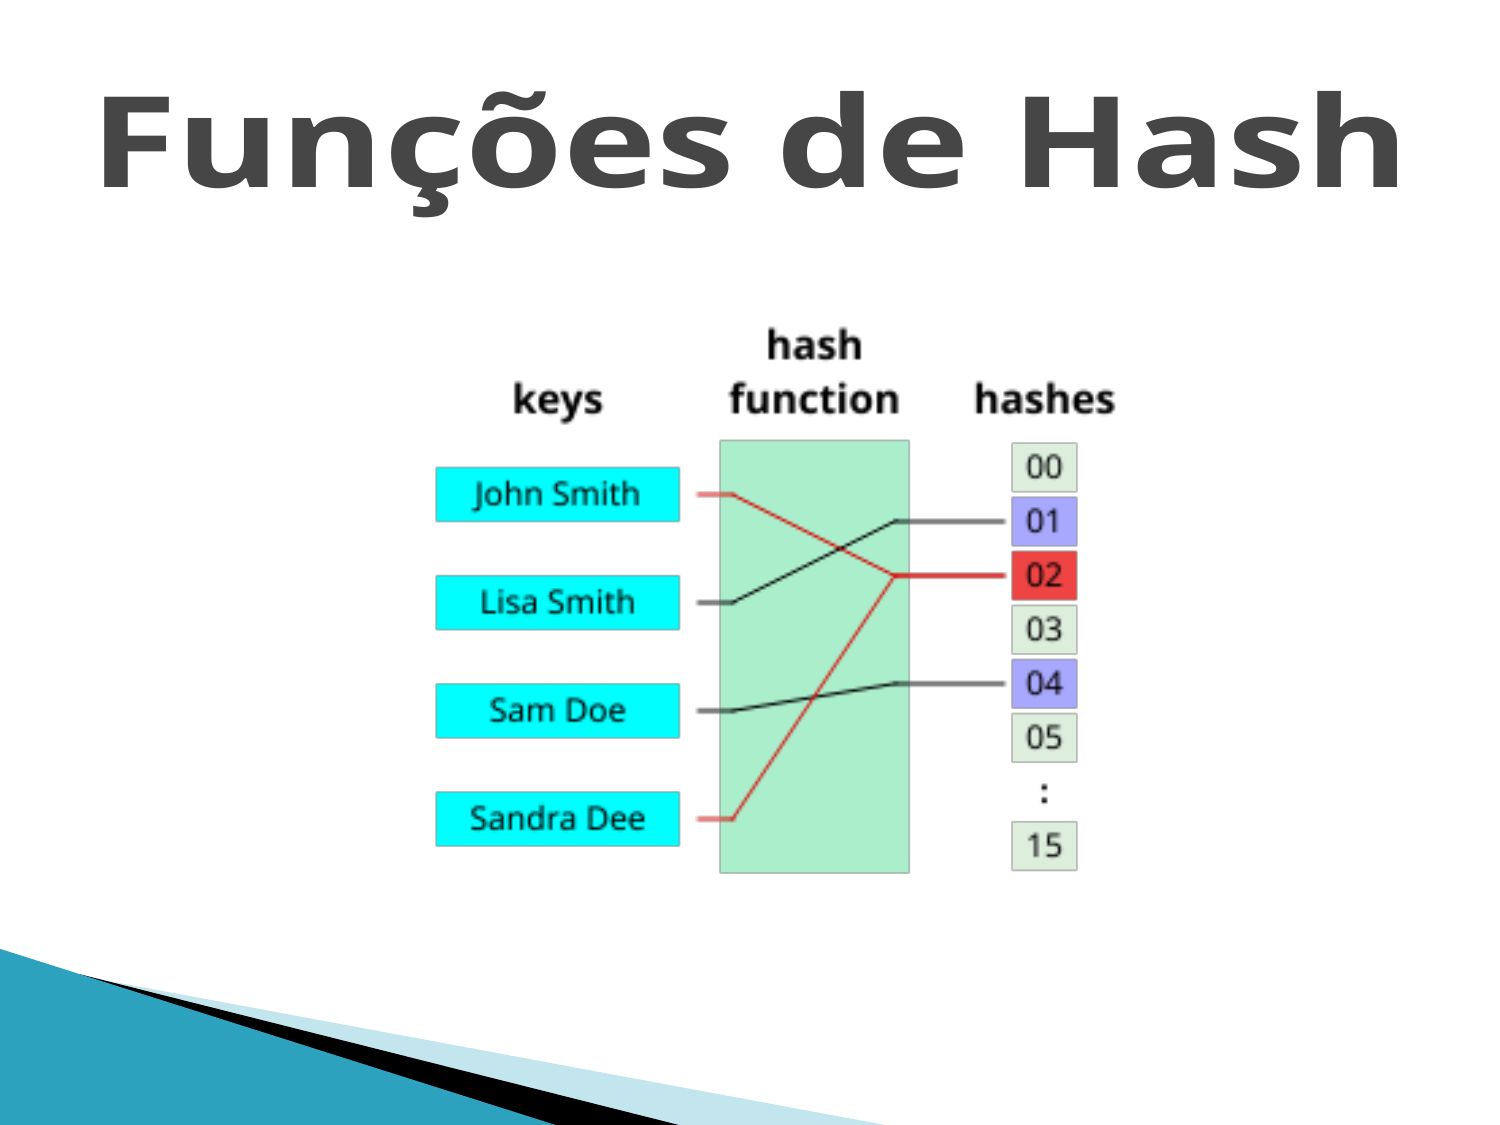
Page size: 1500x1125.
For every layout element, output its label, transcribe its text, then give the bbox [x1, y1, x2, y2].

title Funções de Hash [75, 45, 1426, 233]
picture [410, 279, 1221, 901]
